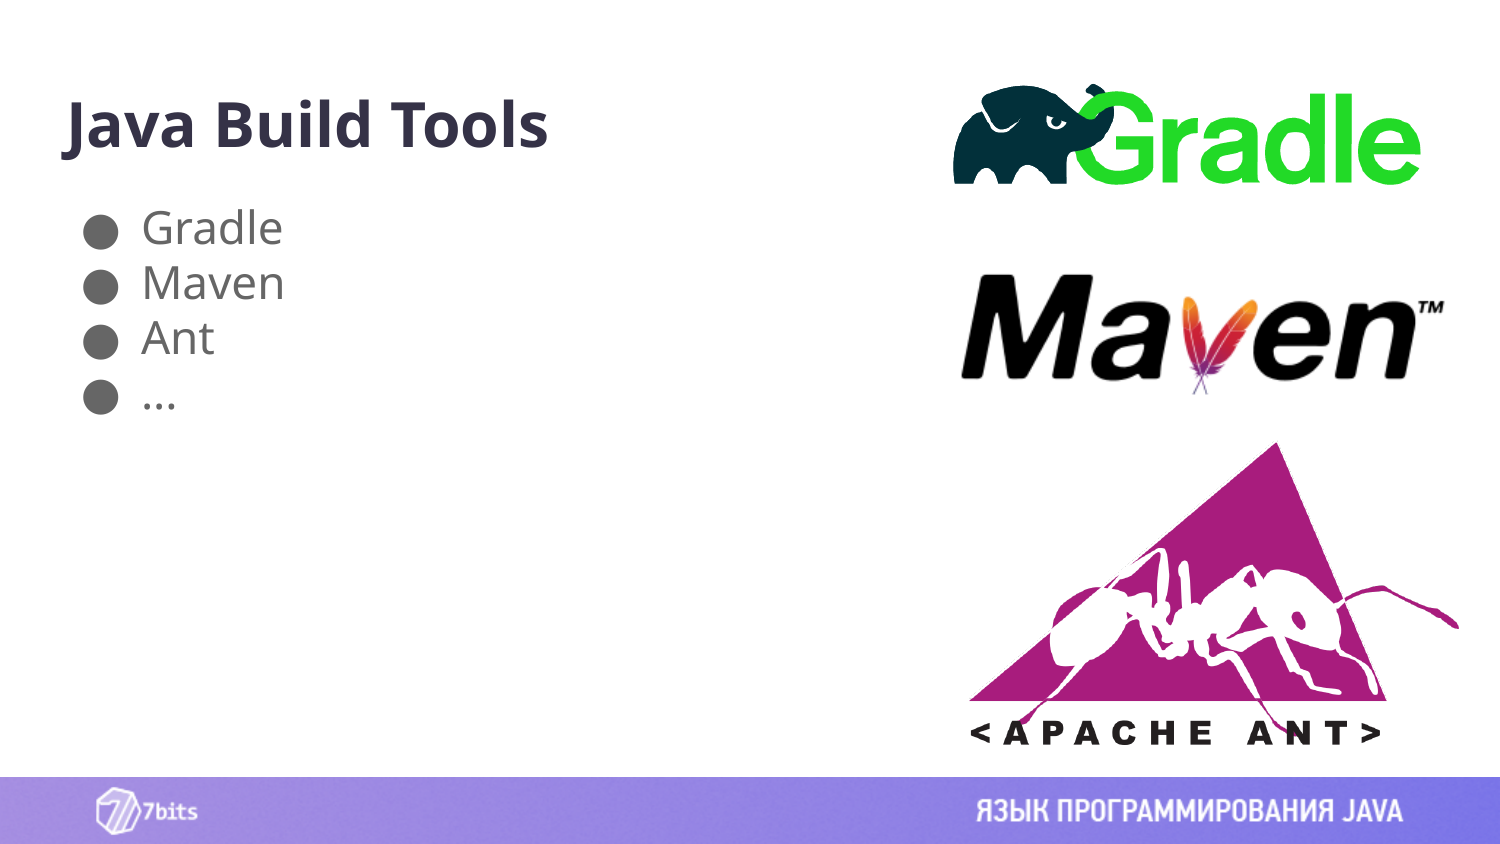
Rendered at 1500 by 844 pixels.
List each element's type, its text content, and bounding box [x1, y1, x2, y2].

title Java Build Tools [51, 69, 952, 164]
picture [969, 440, 1459, 745]
picture [952, 35, 1449, 438]
list Gradle Maven Ant ... [51, 184, 1449, 745]
picture [0, 777, 1500, 844]
